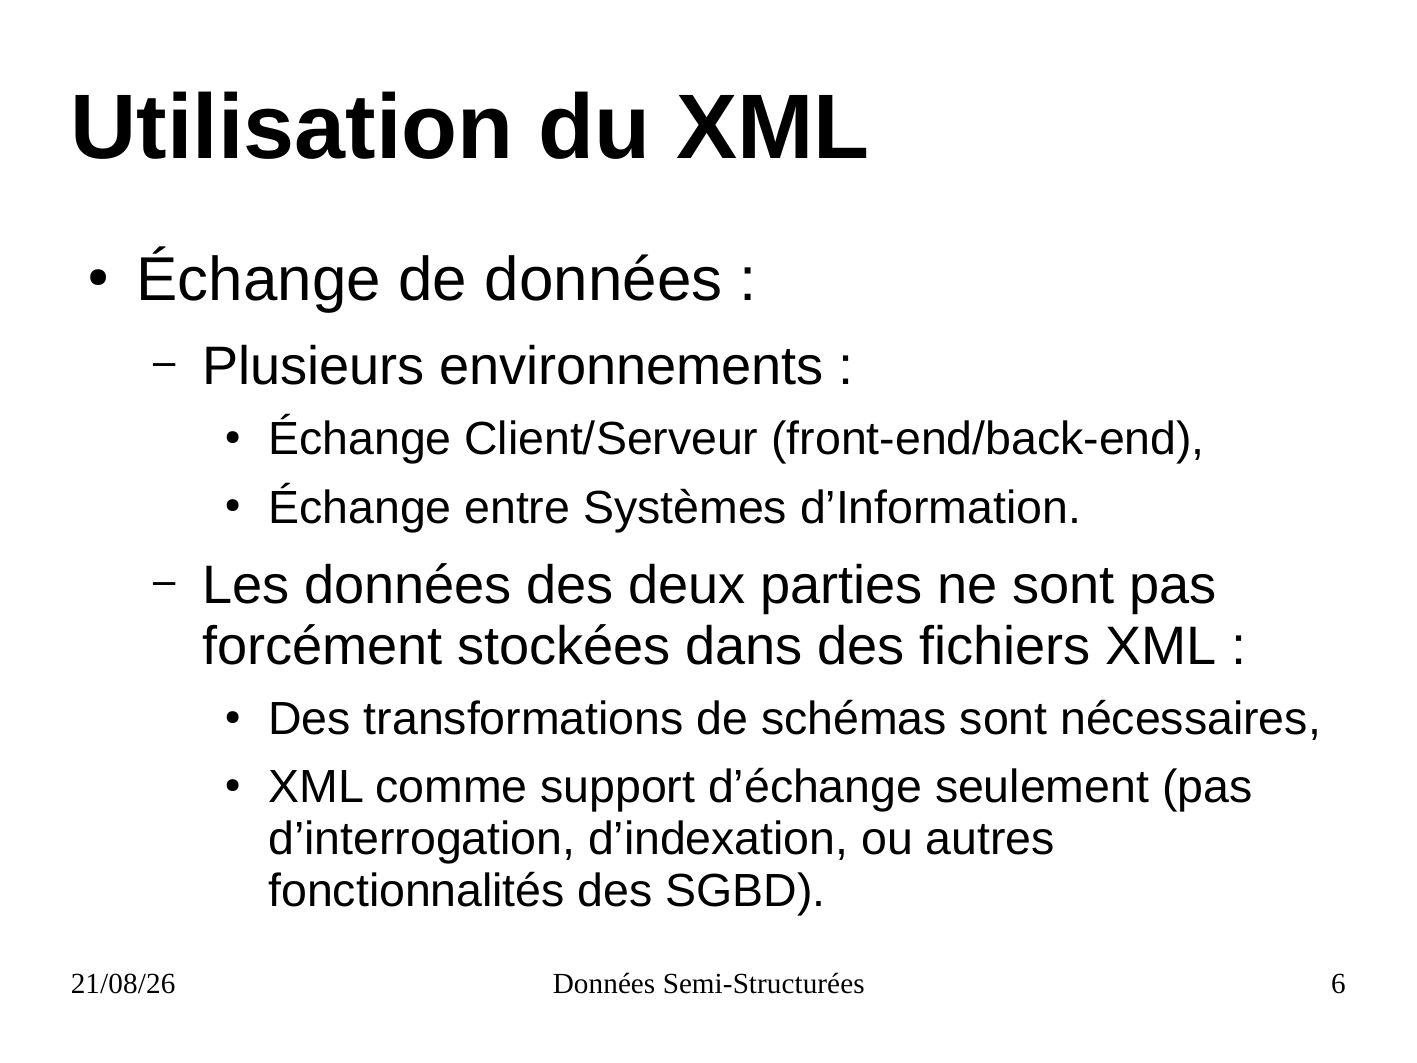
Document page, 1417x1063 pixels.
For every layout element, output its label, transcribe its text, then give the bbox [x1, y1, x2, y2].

title Utilisation du XML [70, 42, 1346, 212]
list Échange de données : Plusieurs environnements : Échange Client/Serveur (front-end/back-end), Échange entre Systèmes d’Information. Les données des deux parties ne sont pas forcément stockées dans des fichiers XML : Des transformations de schémas sont nécessaires, XML comme support d’échange seulement (pas d’interrogation, d’indexation, ou autres fonctionnalités des SGBD). [70, 244, 1346, 925]
